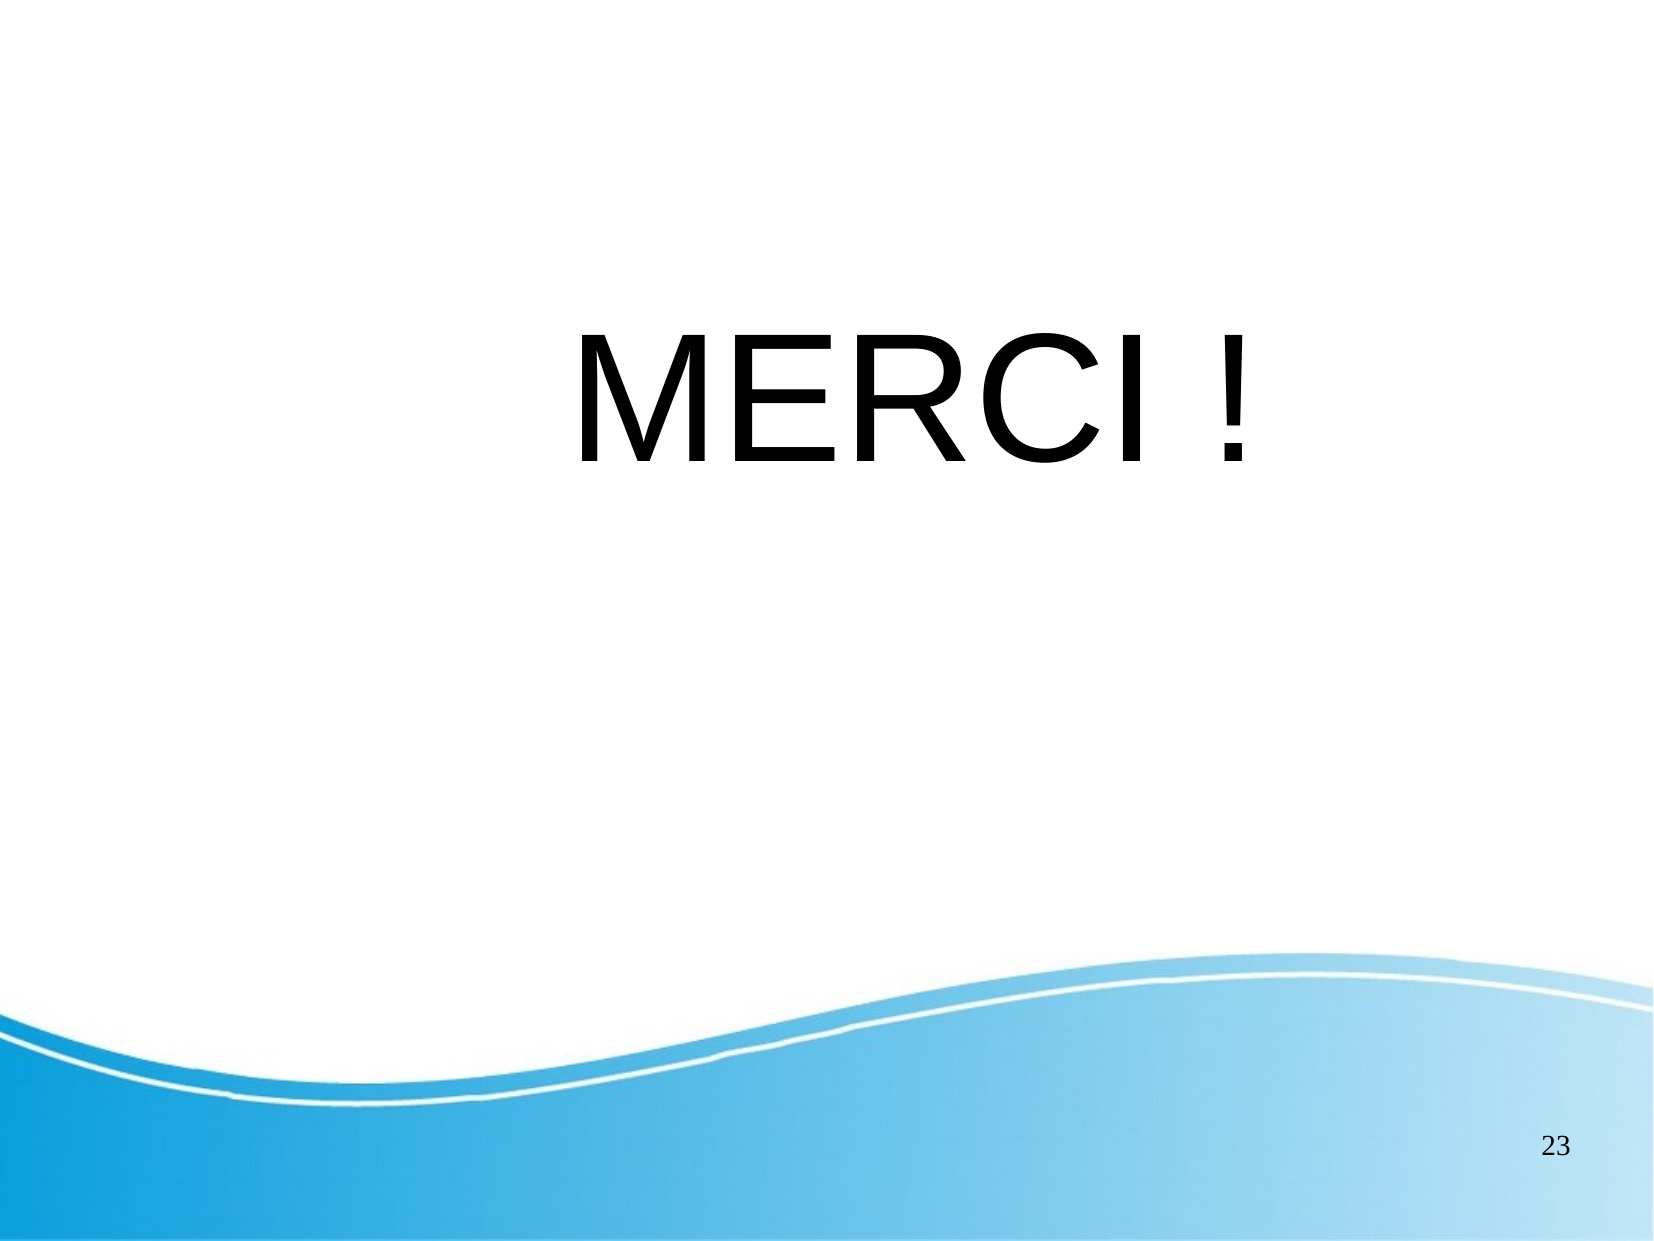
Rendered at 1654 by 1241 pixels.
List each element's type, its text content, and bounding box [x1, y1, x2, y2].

picture [0, 952, 1654, 1241]
list MERCI ! [484, 295, 1371, 815]
